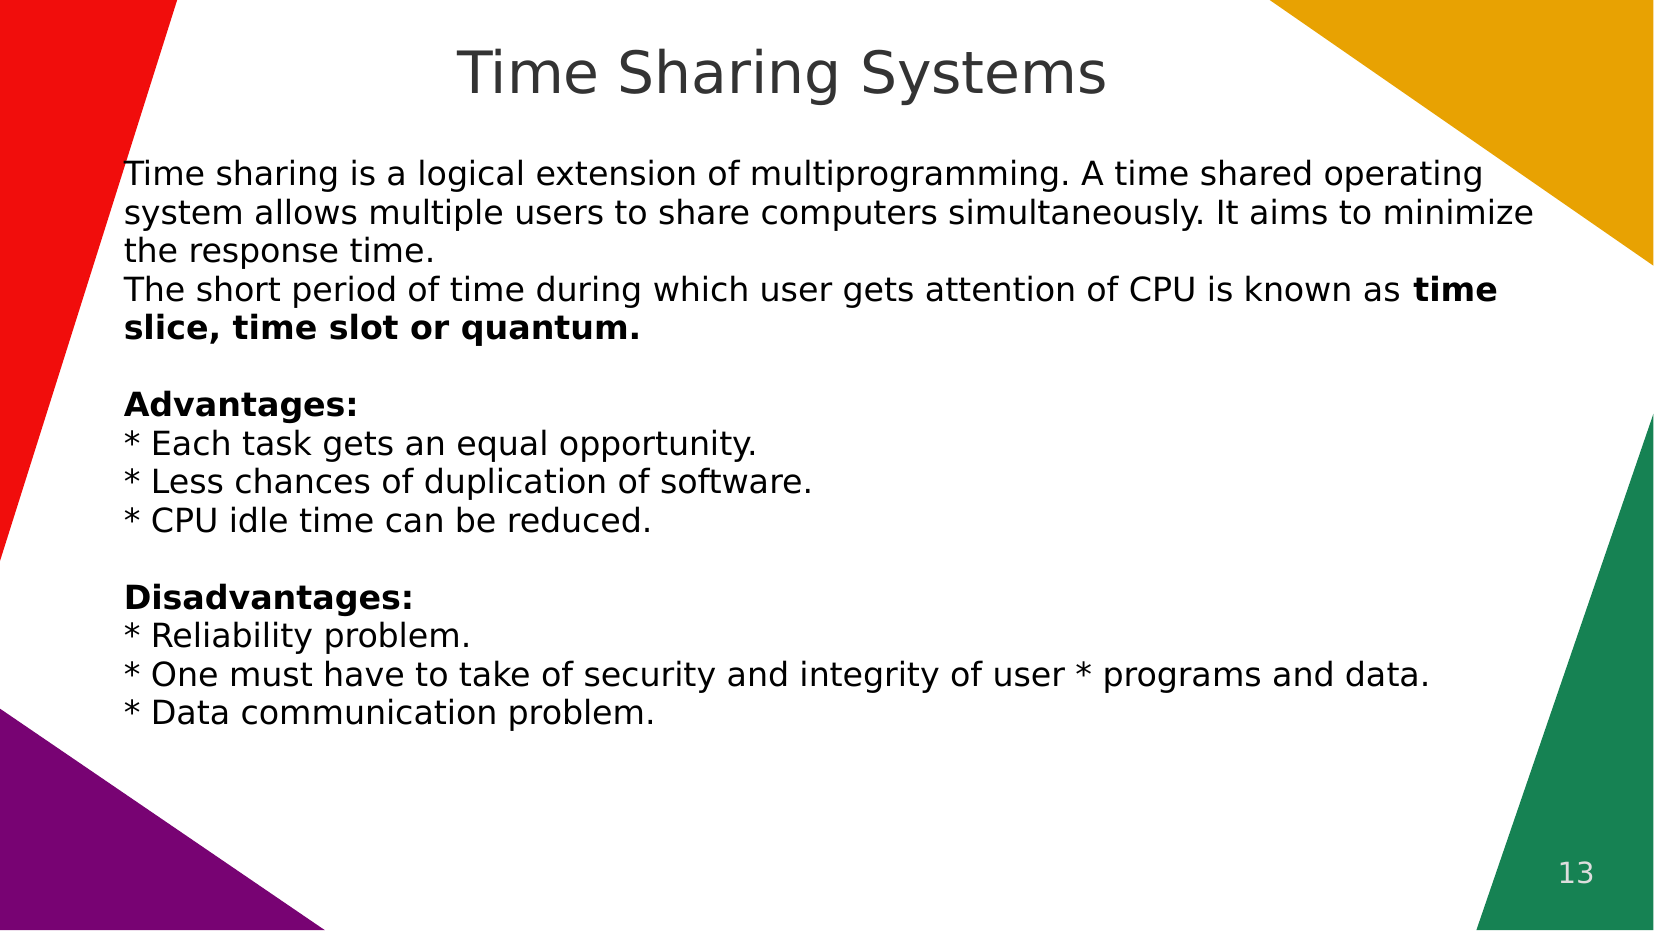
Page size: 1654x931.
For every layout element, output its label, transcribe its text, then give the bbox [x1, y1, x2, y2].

text_box Time sharing is a logical extension of multiprogramming. A time shared operating system allows multiple users to share computers simultaneously. It aims to minimize the response time. The short period of time during which user gets attention of CPU is known as time slice, time slot or quantum. Advantages: * Each task gets an equal opportunity. * Less chances of duplication of software. * CPU idle time can be reduced. Disadvantages: * Reliability problem. * One must have to take of security and integrity of user * programs and data. * Data communication problem. [108, 147, 1595, 900]
title Time Sharing Systems [118, 29, 1447, 119]
